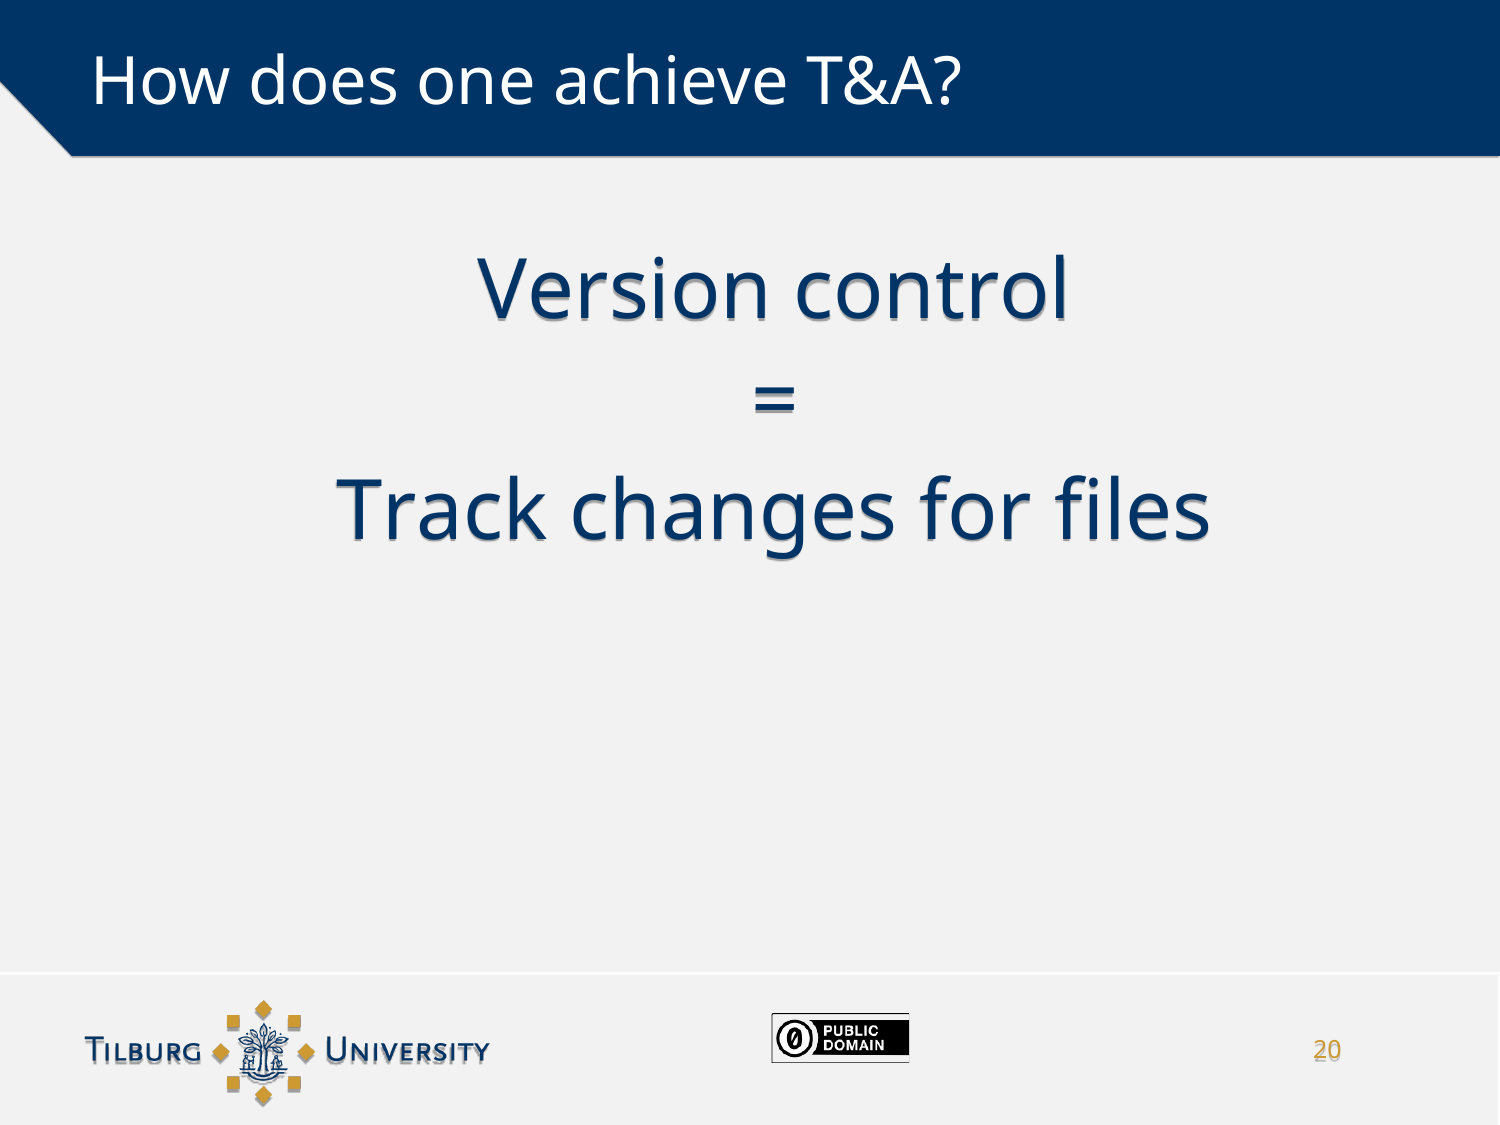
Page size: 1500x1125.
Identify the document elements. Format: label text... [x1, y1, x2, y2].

text_box [1298, 1026, 1426, 1087]
text_box [772, 1014, 909, 1062]
title How does one achieve T&A? [75, 0, 1426, 156]
text_box Version control = Track changes for files [99, 227, 1450, 996]
text_box [75, 202, 1426, 971]
